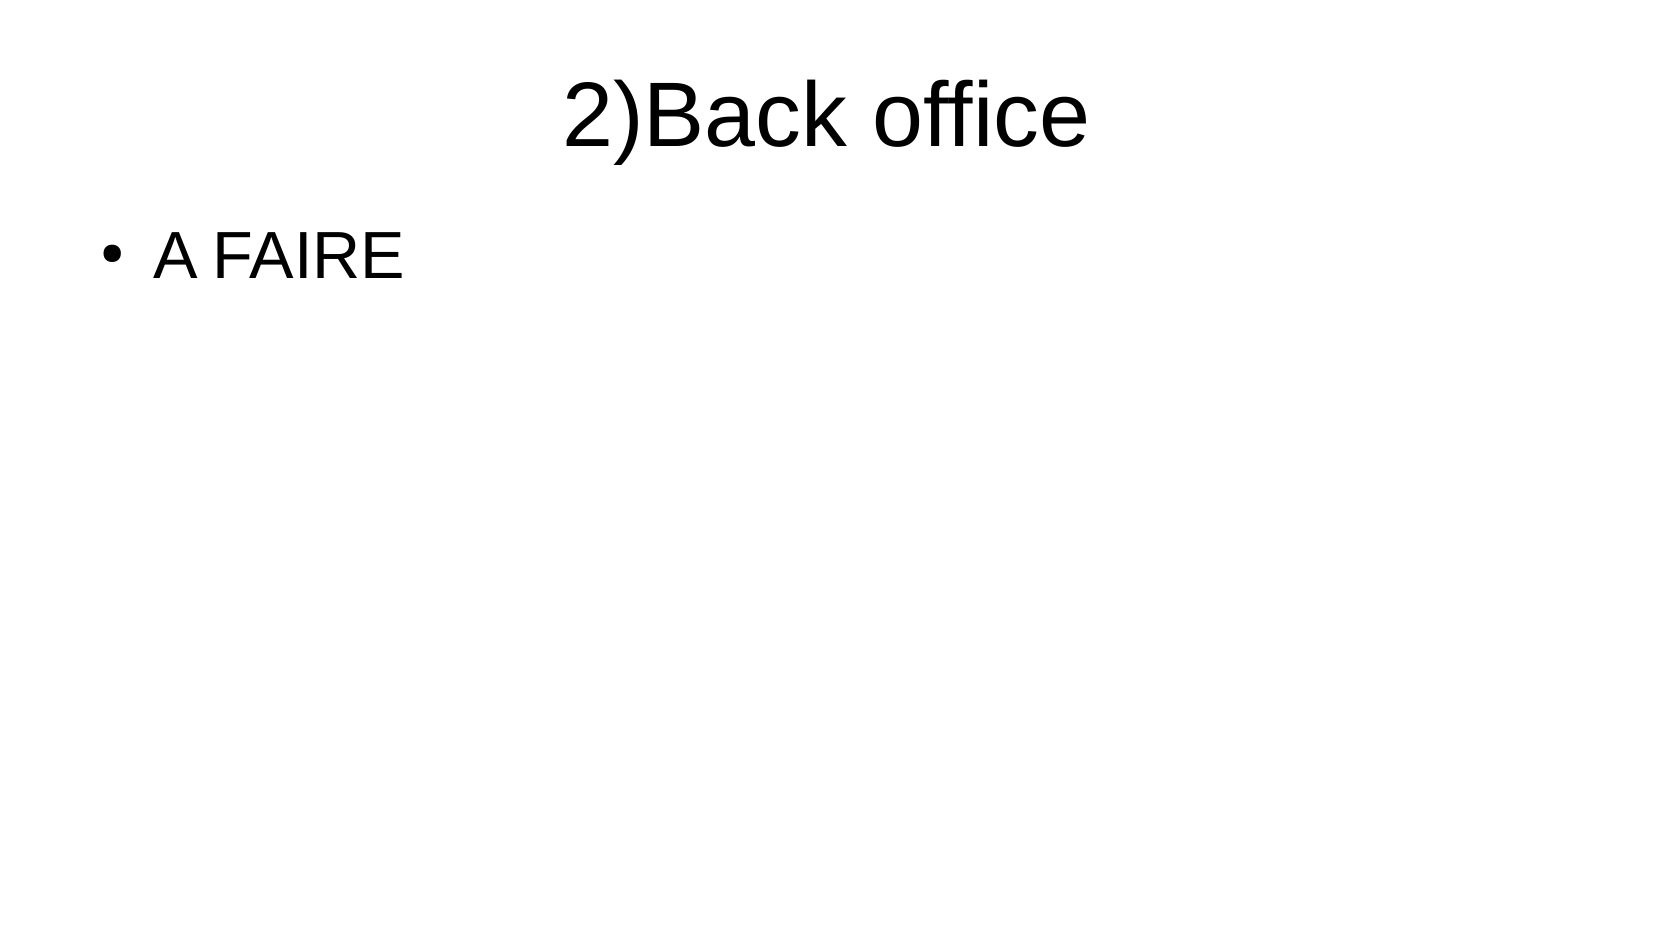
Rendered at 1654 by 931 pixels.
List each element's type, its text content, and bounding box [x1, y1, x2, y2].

list A FAIRE [82, 217, 1571, 758]
title Back office [82, 37, 1571, 193]
